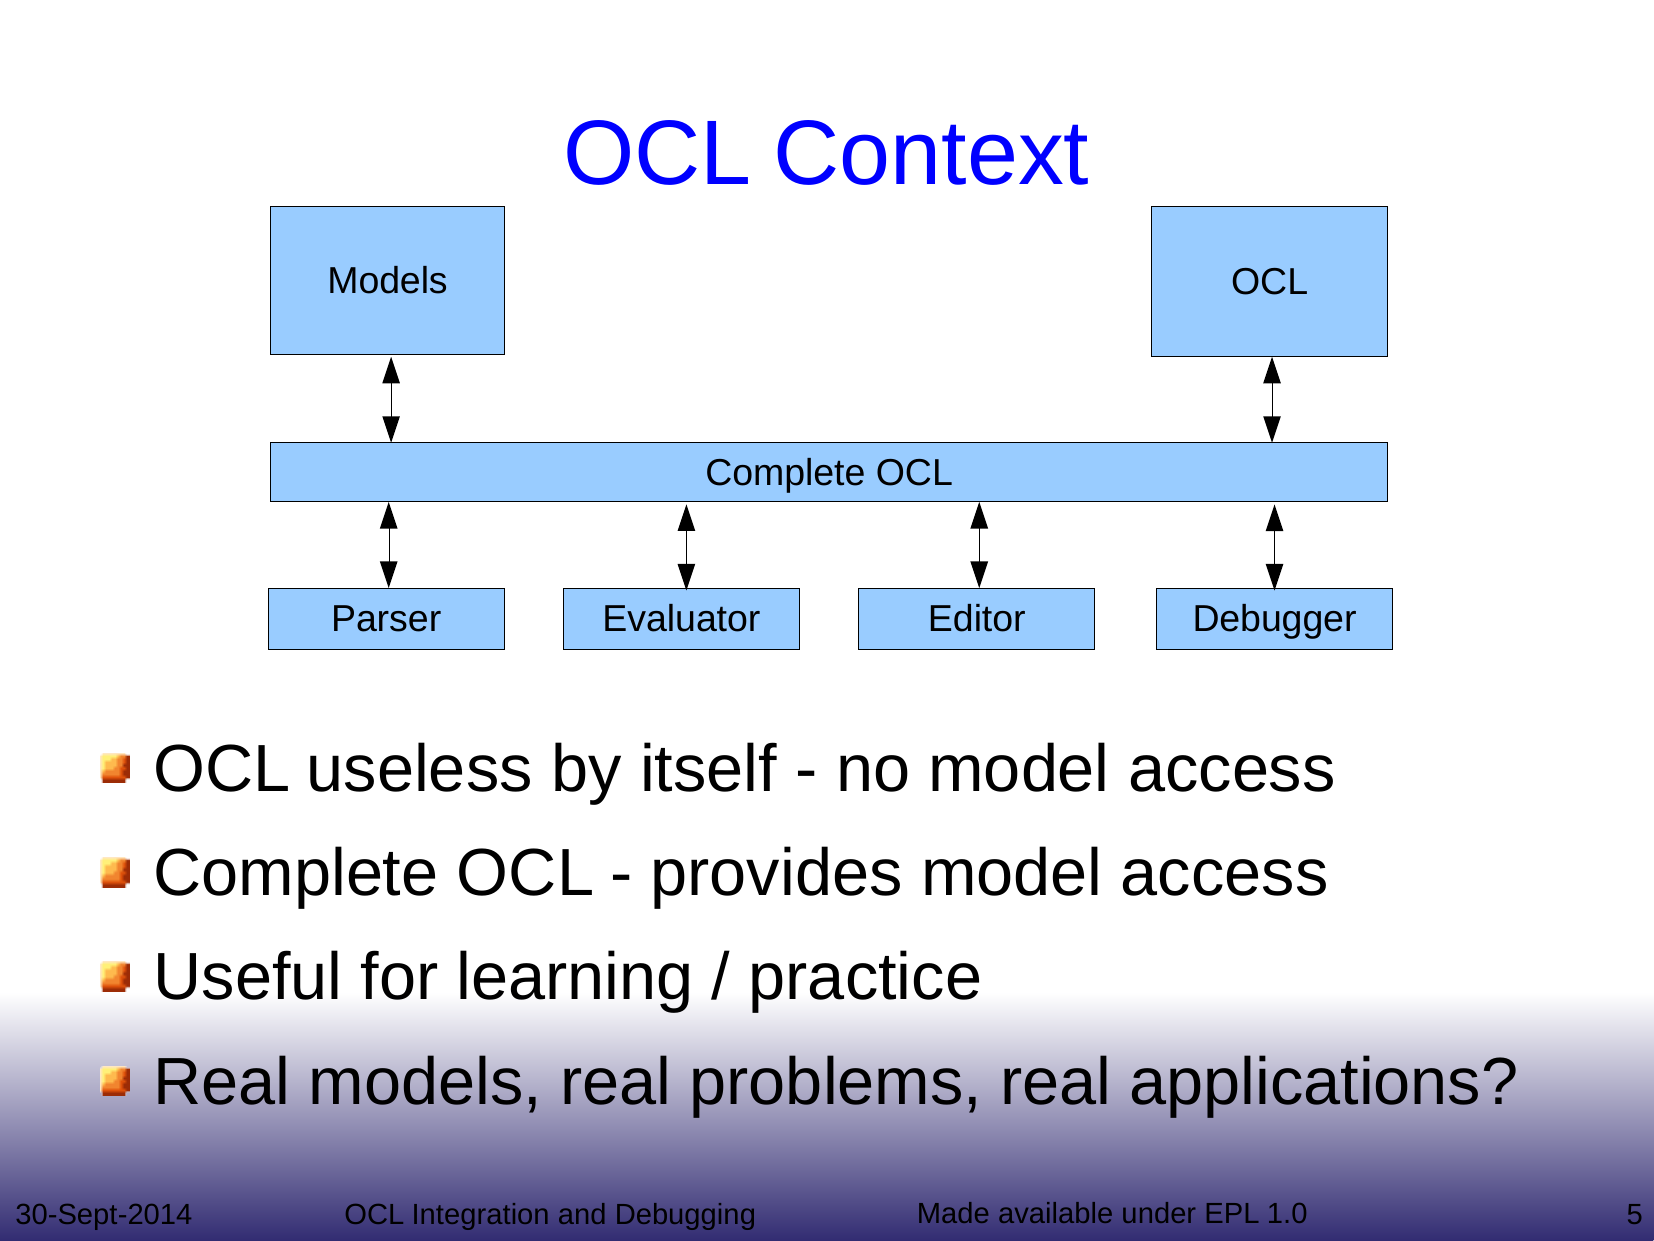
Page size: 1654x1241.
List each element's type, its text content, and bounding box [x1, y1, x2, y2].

text_box Parser [268, 588, 505, 650]
text_box Complete OCL [270, 442, 1388, 502]
text_box Editor [858, 588, 1095, 650]
list OCL useless by itself - no model access Complete OCL - provides model access Useful for learning / practice Real models, real problems, real applications? [82, 730, 1571, 1119]
text_box Models [270, 206, 505, 355]
title OCL Context [82, 49, 1571, 257]
text_box Evaluator [563, 588, 800, 650]
text_box OCL [1151, 206, 1388, 357]
text_box Debugger [1156, 588, 1393, 650]
